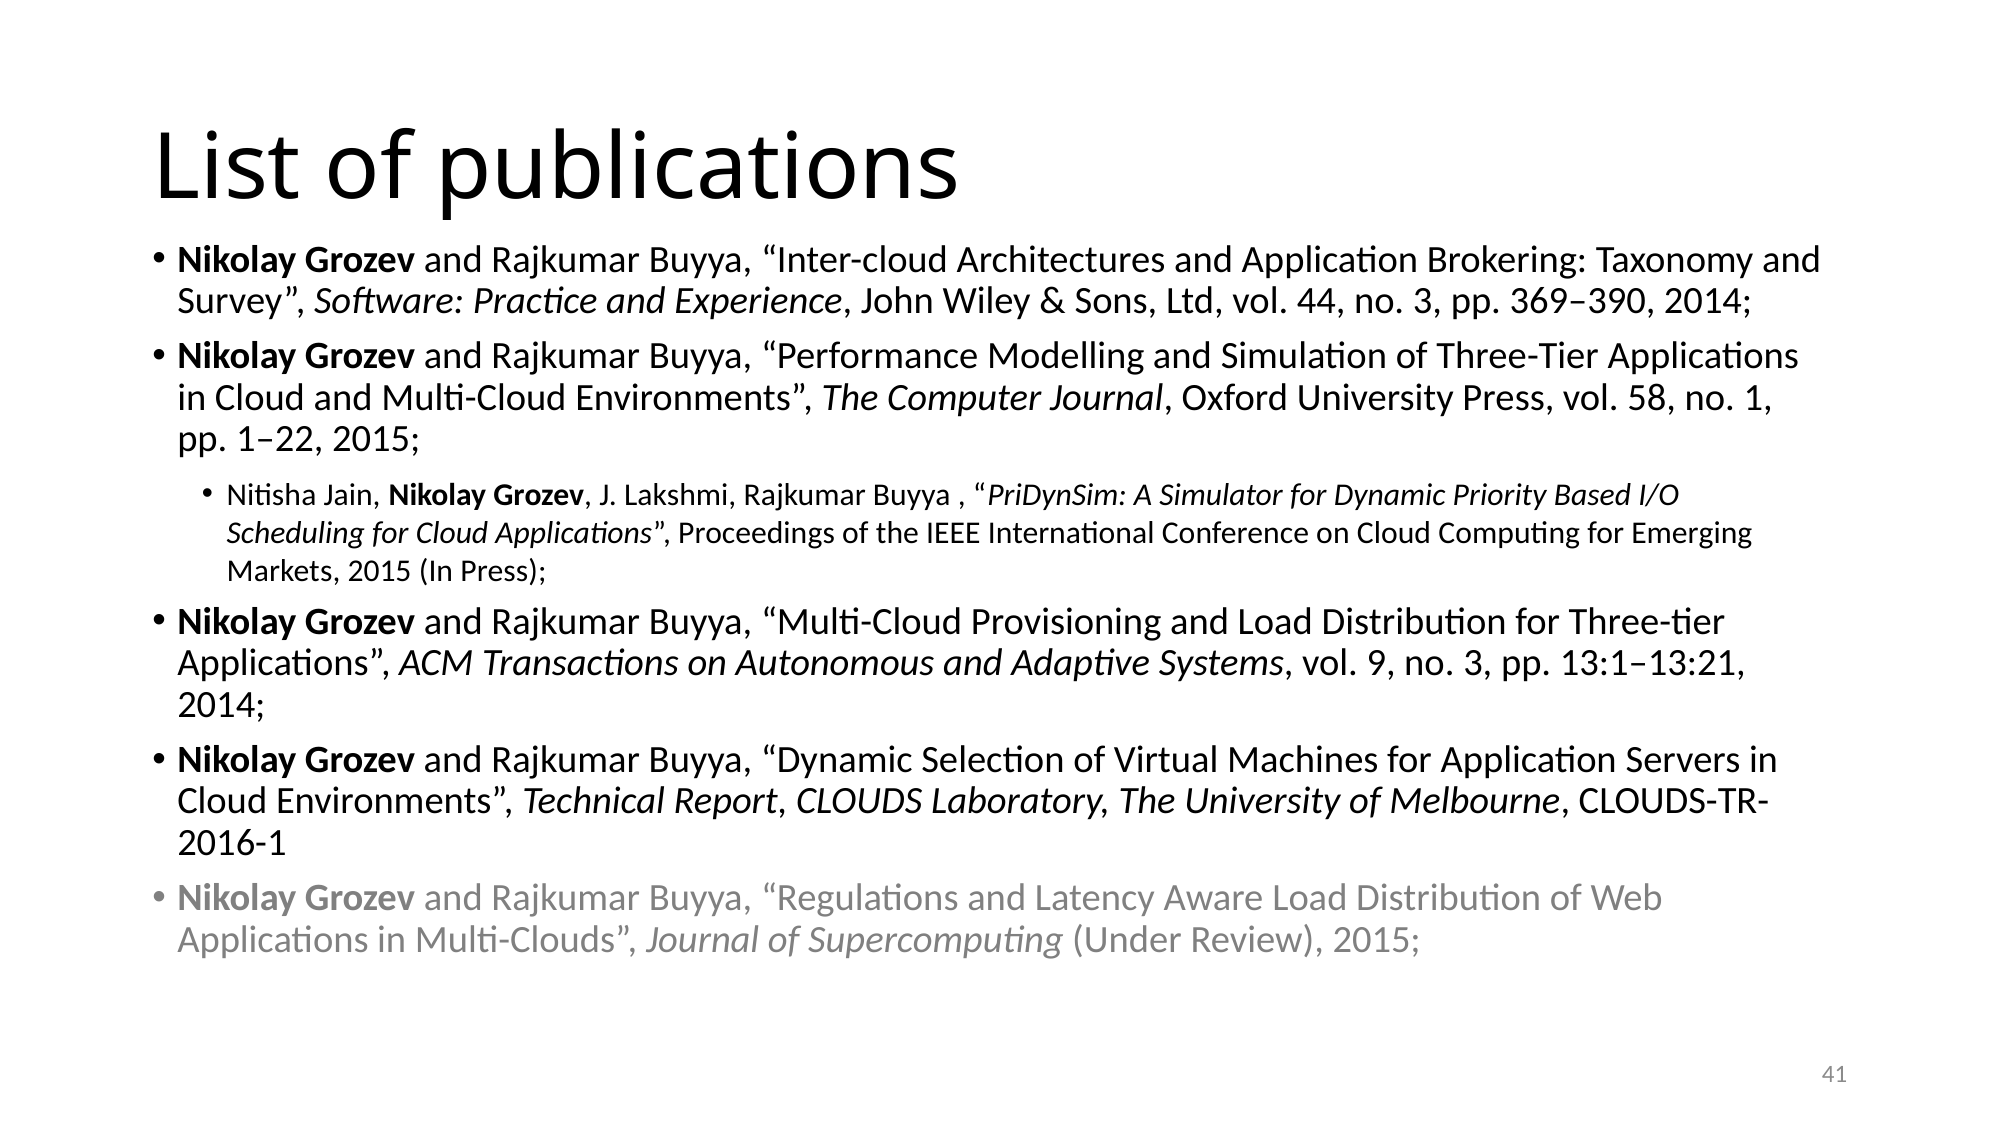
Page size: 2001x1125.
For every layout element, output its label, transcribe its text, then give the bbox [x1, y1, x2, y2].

slide_number <number> [1412, 1042, 1863, 1103]
list Nikolay Grozev and Rajkumar Buyya, “Inter-cloud Architectures and Application Brokering: Taxonomy and Survey”, Software: Practice and Experience, John Wiley & Sons, Ltd, vol. 44, no. 3, pp. 369–390, 2014; Nikolay Grozev and Rajkumar Buyya, “Performance Modelling and Simulation of Three-Tier Applications in Cloud and Multi-Cloud Environments”, The Computer Journal, Oxford University Press, vol. 58, no. 1, pp. 1–22, 2015; Nitisha Jain, Nikolay Grozev, J. Lakshmi, Rajkumar Buyya , “PriDynSim: A Simulator for Dynamic Priority Based I/O Scheduling for Cloud Applications”, Proceedings of the IEEE International Conference on Cloud Computing for Emerging Markets, 2015 (In Press); Nikolay Grozev and Rajkumar Buyya, “Multi-Cloud Provisioning and Load Distribution for Three-tier Applications”, ACM Transactions on Autonomous and Adaptive Systems, vol. 9, no. 3, pp. 13:1–13:21, 2014; Nikolay Grozev and Rajkumar Buyya, “Dynamic Selection of Virtual Machines for Application Servers in Cloud Environments”, Technical Report, CLOUDS Laboratory, The University of Melbourne, CLOUDS-TR-2016-1 Nikolay Grozev and Rajkumar Buyya, “Regulations and Latency Aware Load Distribution of Web Applications in Multi-Clouds”, Journal of Supercomputing (Under Review), 2015; [137, 231, 1840, 1019]
title List of publications [137, 59, 1863, 278]
